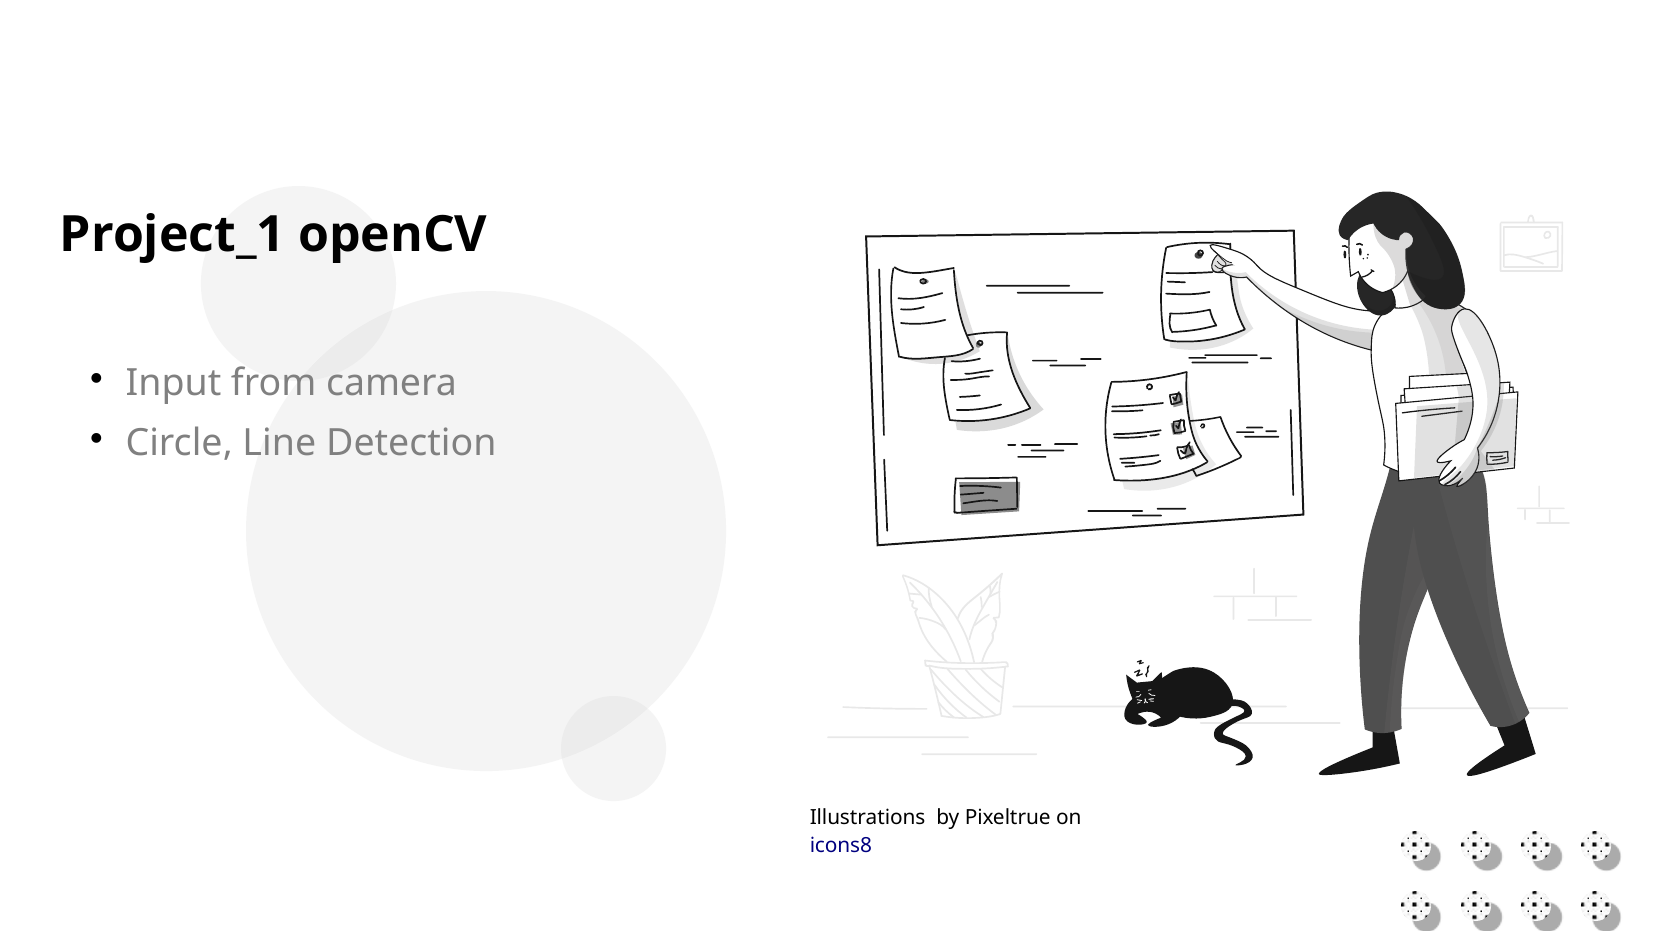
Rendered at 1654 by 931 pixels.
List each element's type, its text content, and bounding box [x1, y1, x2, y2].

picture [1580, 890, 1612, 922]
picture [1400, 891, 1432, 922]
picture [1461, 890, 1492, 922]
picture [1520, 831, 1552, 862]
text_box Input from camera Circle, Line Detection [75, 350, 1005, 680]
text_box Project_1 openCV [44, 193, 600, 259]
picture [1400, 830, 1432, 862]
picture [1520, 890, 1552, 922]
picture [1581, 830, 1612, 862]
picture [1460, 830, 1492, 862]
